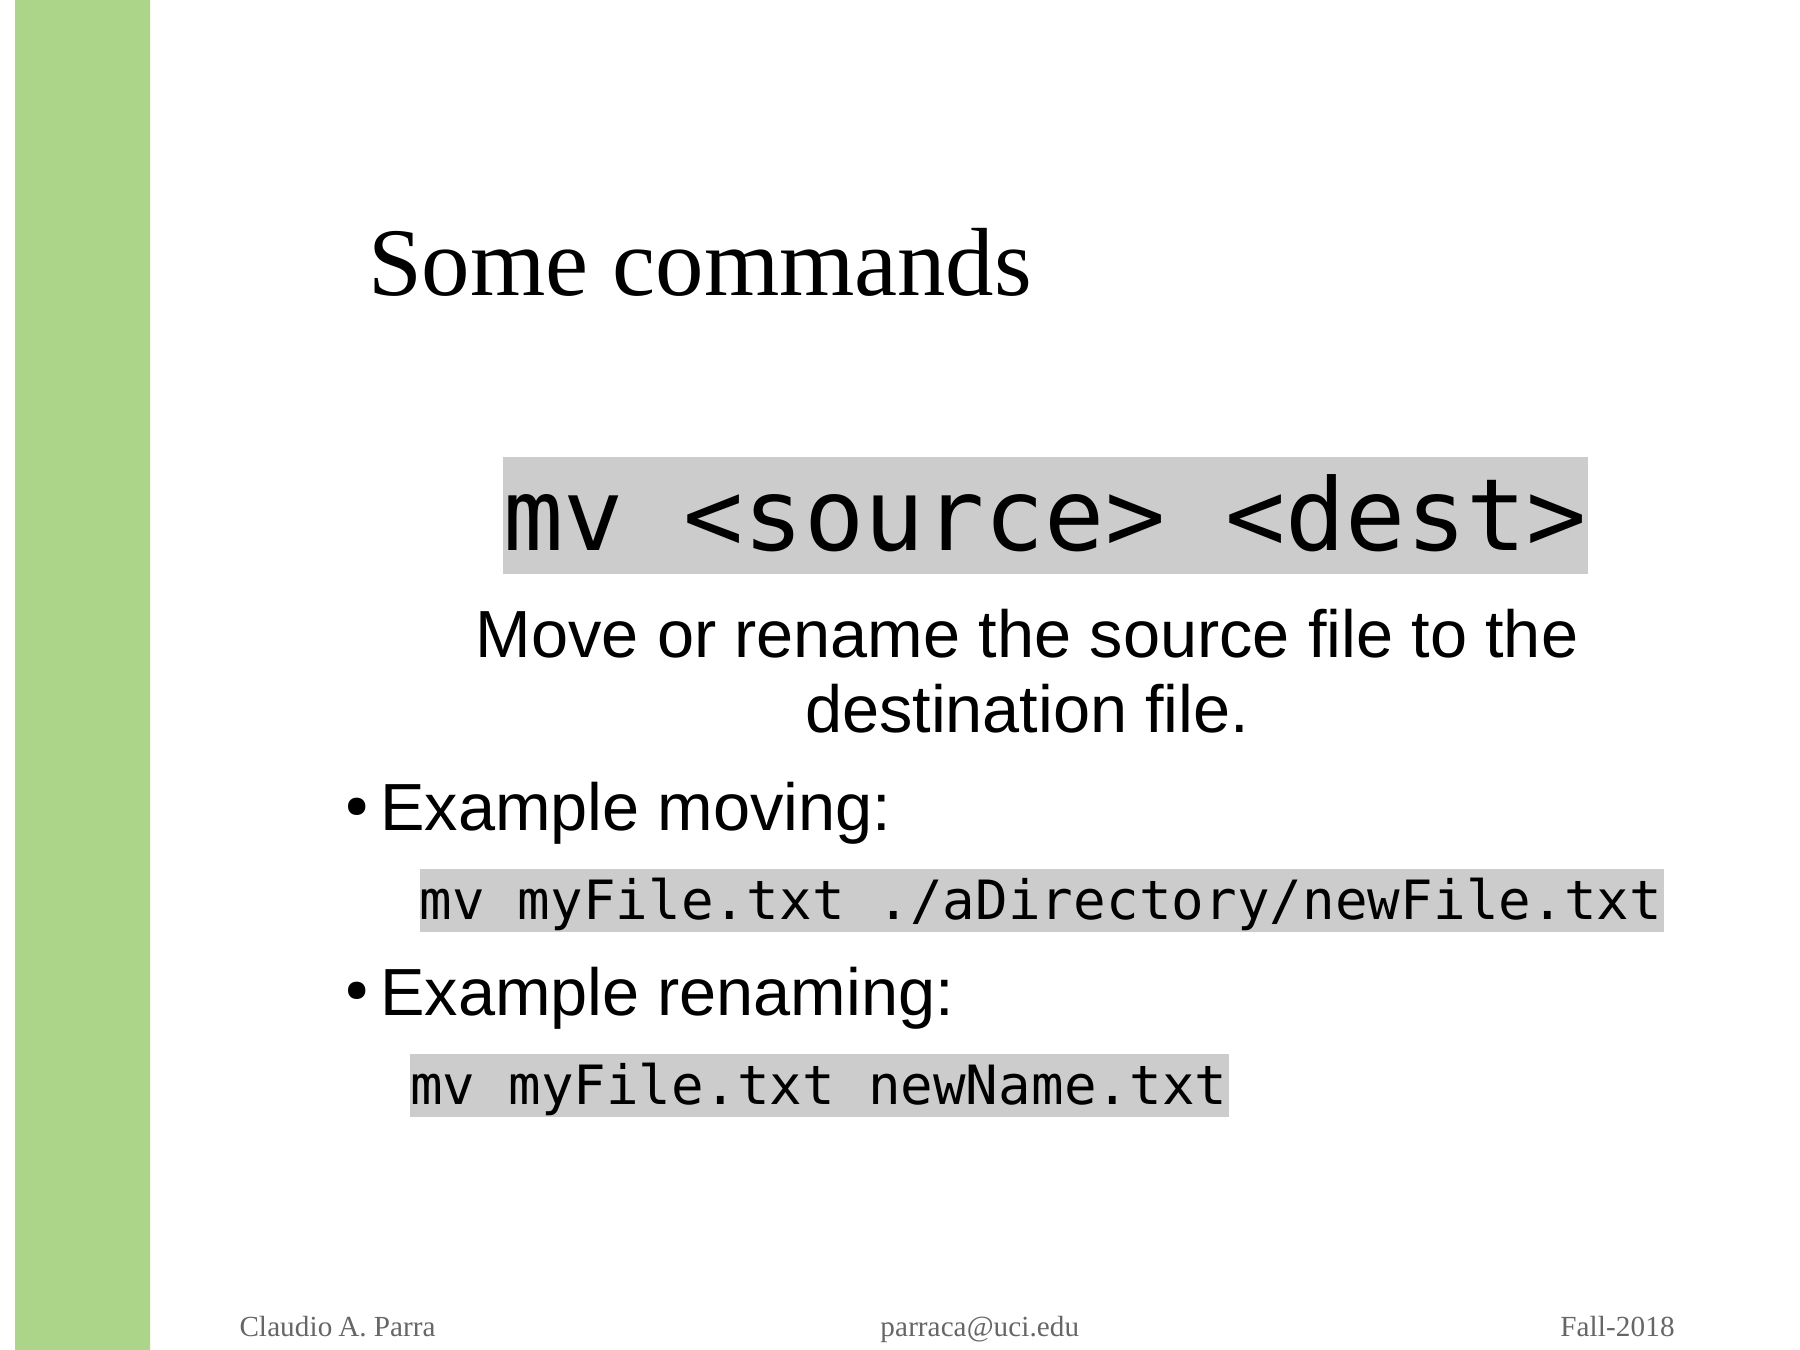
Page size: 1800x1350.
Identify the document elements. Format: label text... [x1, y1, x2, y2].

subtitle Some commands [368, 101, 1531, 424]
text_box mv <source> <dest> Move or rename the source file to the destination file. Example moving: mv myFile.txt ./aDirectory/newFile.txt Example renaming: mv myFile.txt newName.txt [330, 449, 1726, 1277]
